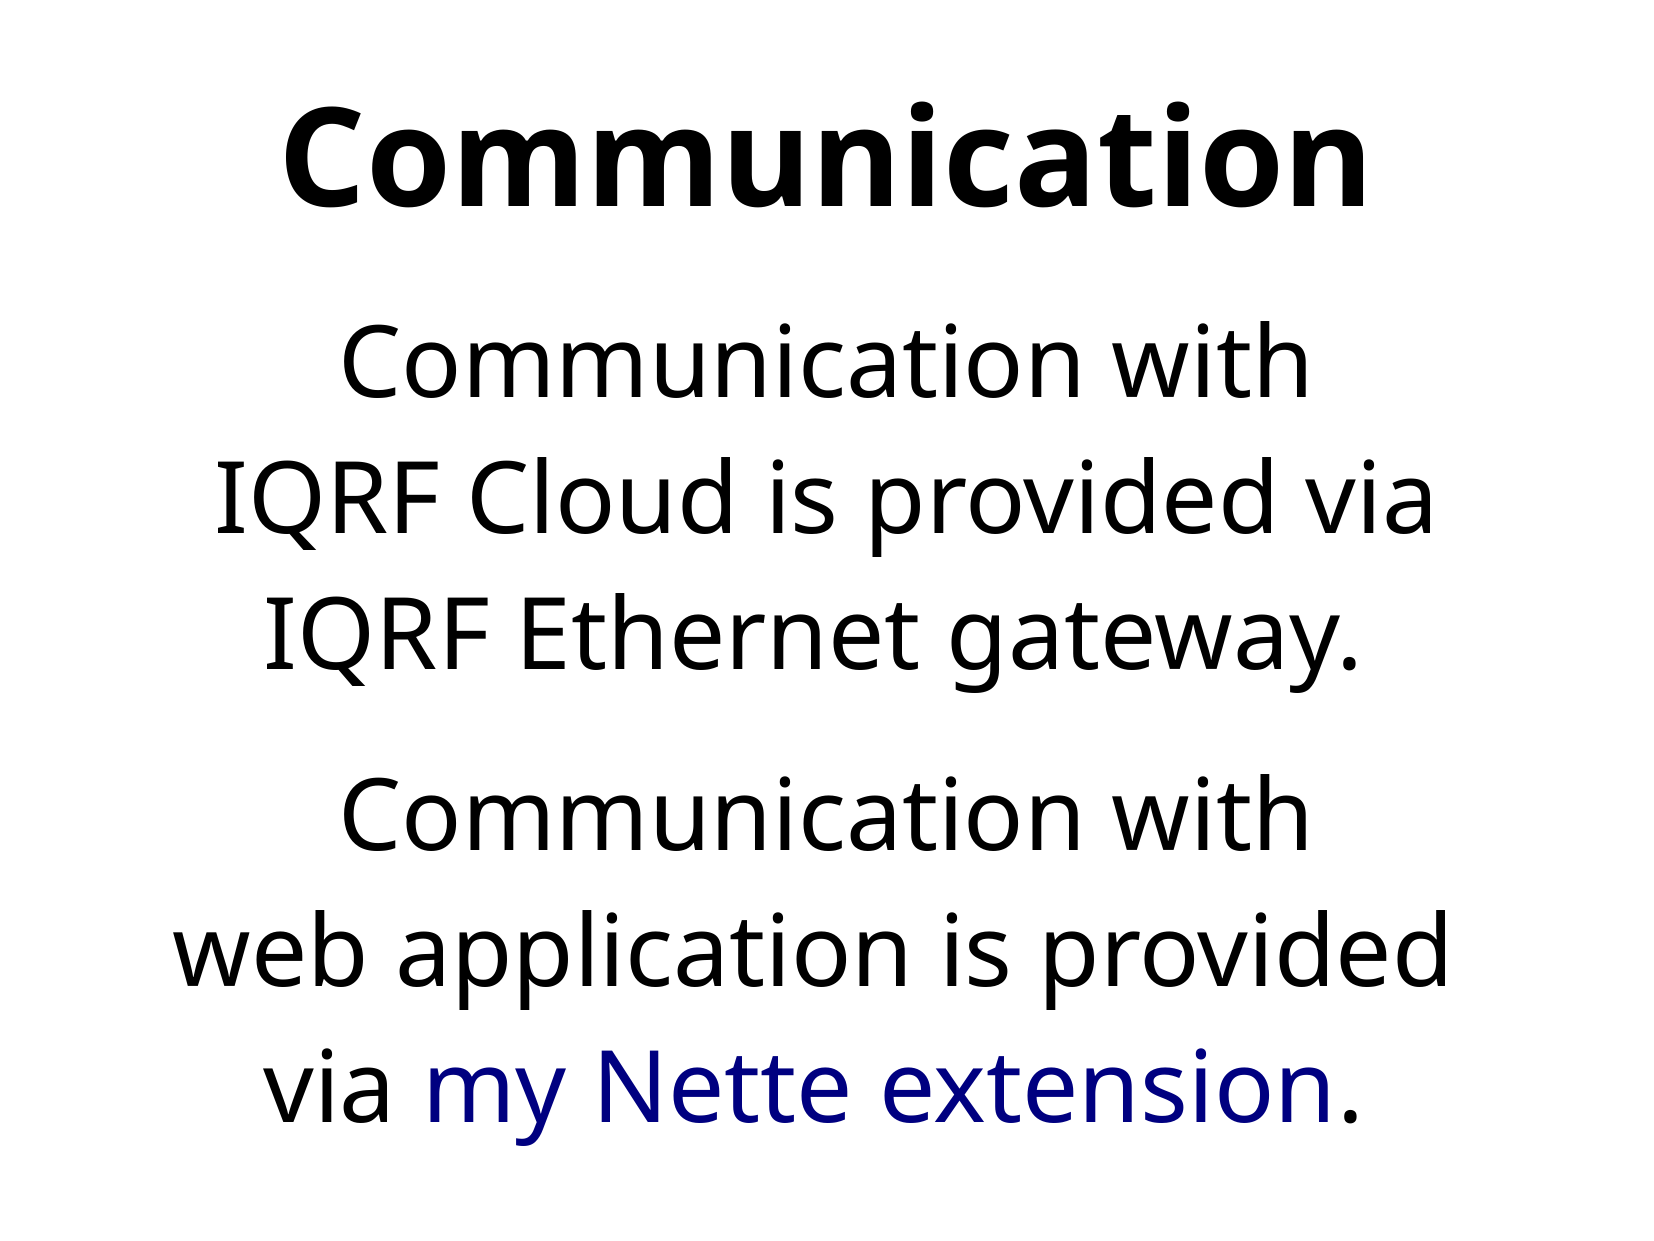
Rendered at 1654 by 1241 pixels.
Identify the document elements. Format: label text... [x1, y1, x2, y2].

list Communication with IQRF Cloud is provided via IQRF Ethernet gateway. Communication with web application is provided via my Nette extension. [82, 290, 1571, 1170]
title Communication [82, 49, 1571, 257]
